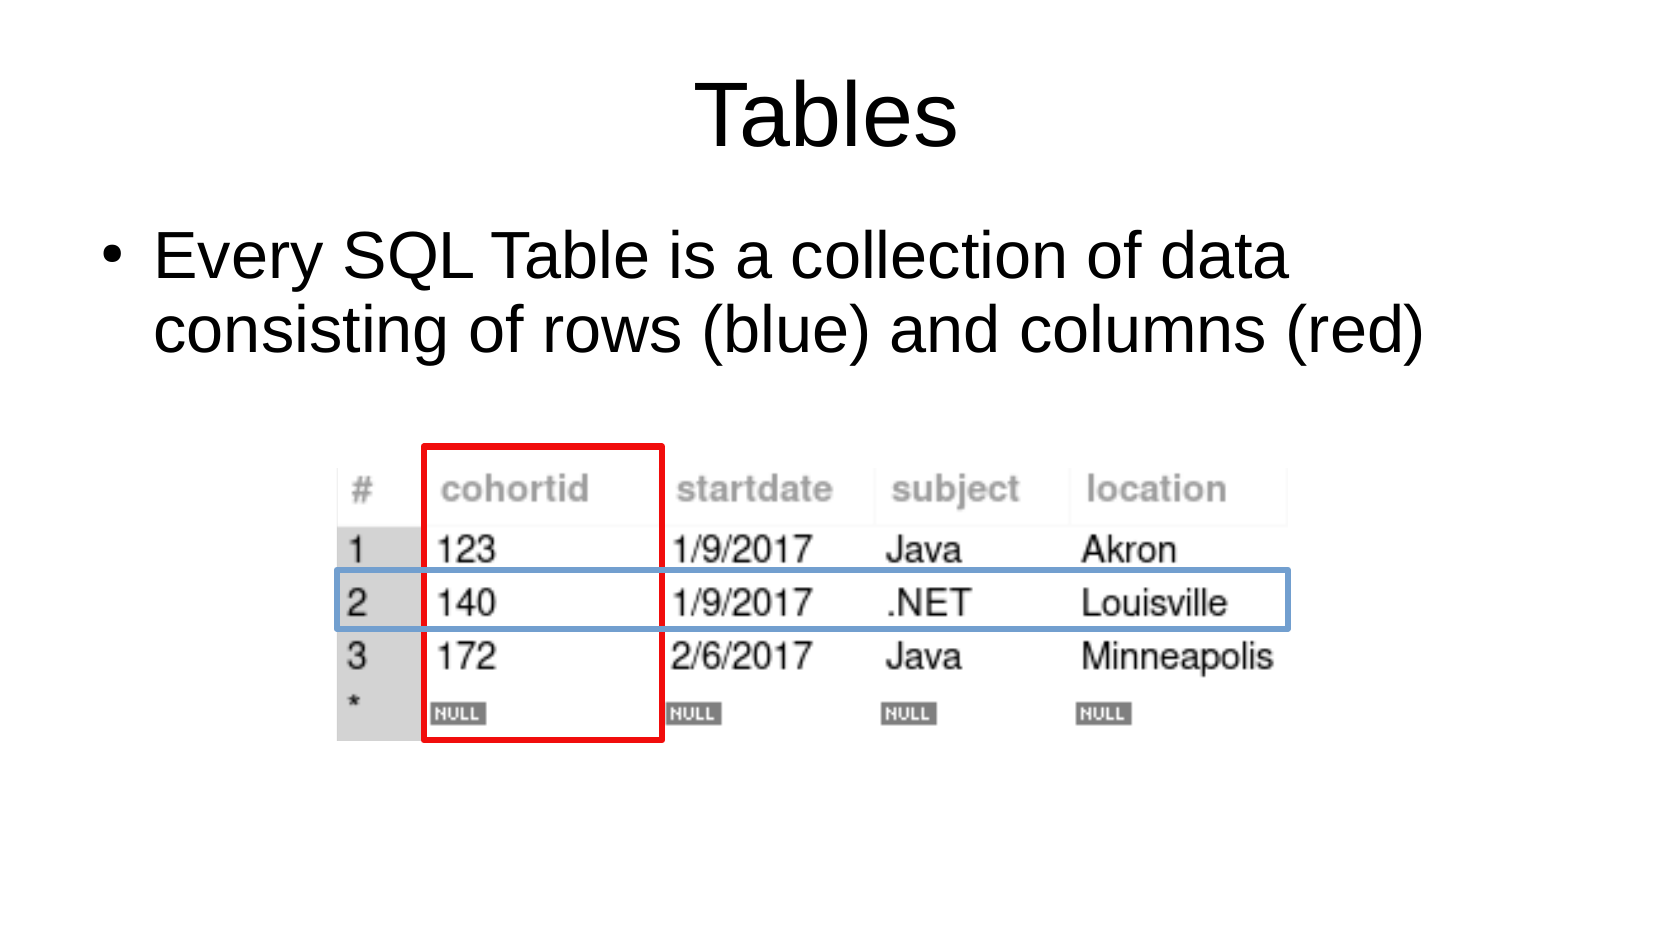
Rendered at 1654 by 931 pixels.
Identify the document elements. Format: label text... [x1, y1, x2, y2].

picture [427, 468, 659, 567]
picture [340, 573, 421, 626]
picture [665, 632, 1288, 741]
picture [336, 632, 421, 741]
picture [427, 632, 659, 737]
list Every SQL Table is a collection of data consisting of rows (blue) and columns (red) [82, 217, 1571, 758]
title Tables [82, 37, 1571, 193]
picture [336, 468, 421, 567]
picture [665, 573, 1285, 626]
picture [665, 468, 1288, 567]
picture [427, 573, 659, 626]
